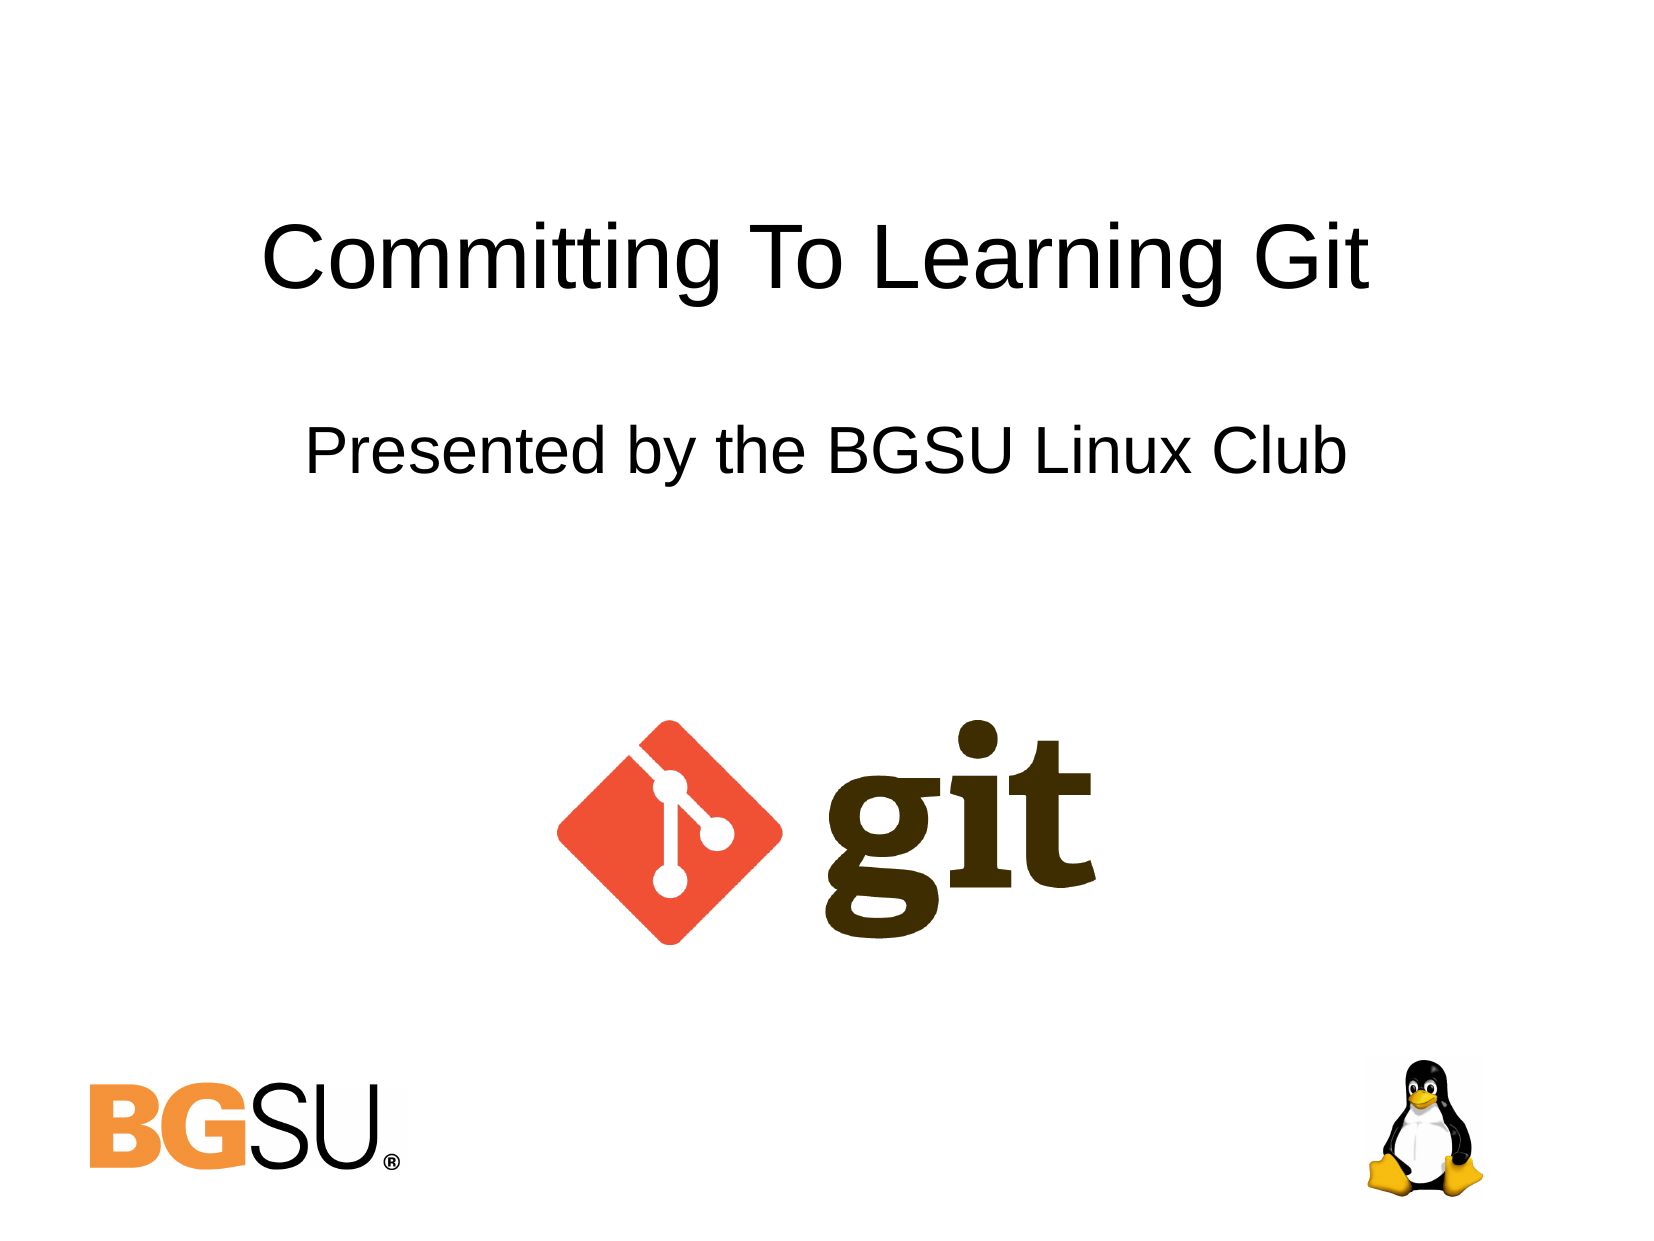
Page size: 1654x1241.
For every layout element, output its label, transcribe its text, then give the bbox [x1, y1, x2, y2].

picture [557, 720, 1096, 946]
title Committing To Learning Git [71, 152, 1561, 361]
picture [90, 1082, 409, 1171]
picture [1365, 1057, 1486, 1201]
subtitle Presented by the BGSU Linux Club [82, 300, 1571, 601]
